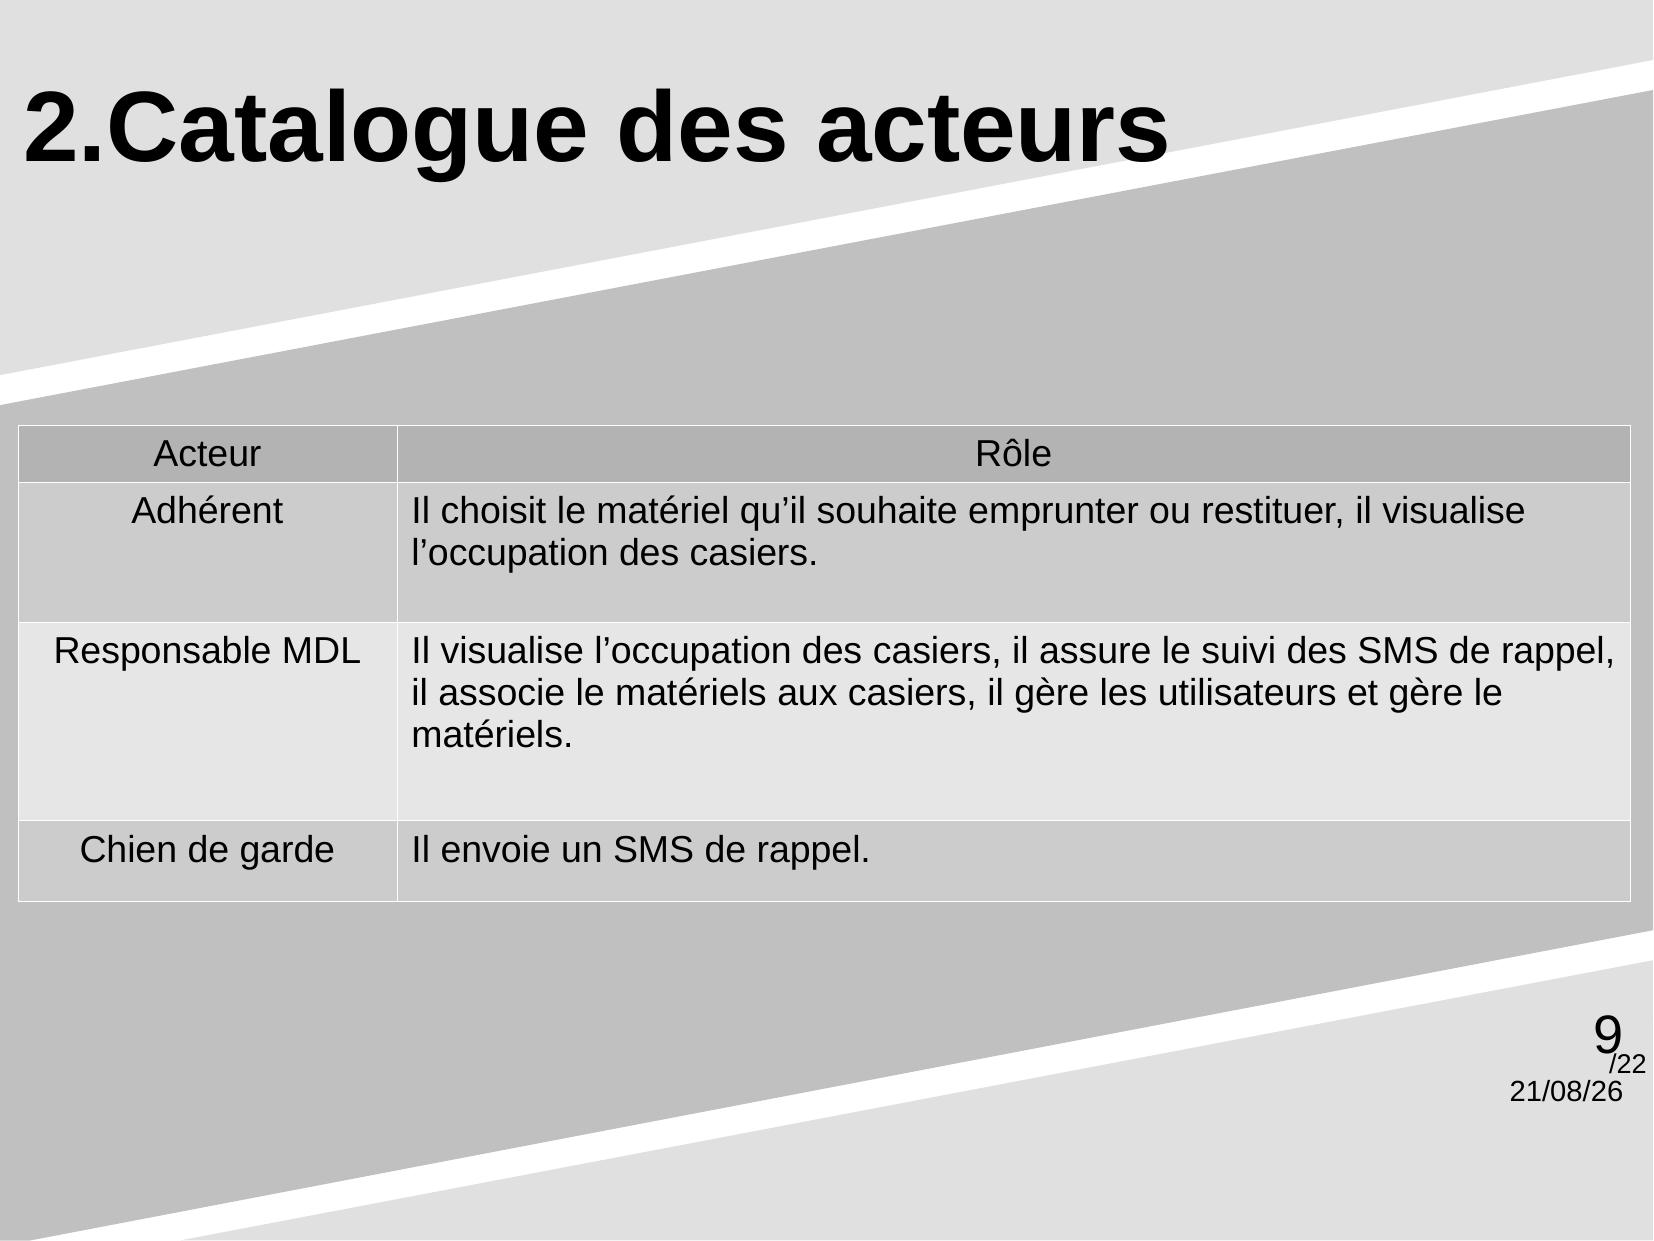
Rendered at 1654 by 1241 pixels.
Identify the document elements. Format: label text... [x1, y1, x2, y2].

table_cell Il visualise l’occupation des casiers, il assure le suivi des SMS de rappel, il associe le matériels aux casiers, il gère les utilisateurs et gère le matériels. [398, 623, 1630, 820]
table_cell Il envoie un SMS de rappel. [398, 821, 1630, 901]
table_cell Chien de garde [19, 821, 397, 901]
table_cell Adhérent [19, 483, 397, 622]
table_header Rôle [398, 426, 1630, 482]
text_box /22 [1594, 1041, 1653, 1087]
table_cell Responsable MDL [19, 623, 397, 820]
table_header Acteur [19, 426, 397, 482]
table_cell Il choisit le matériel qu’il souhaite emprunter ou restituer, il visualise l’occupation des casiers. [398, 483, 1630, 622]
title 2.Catalogue des acteurs [23, 23, 1512, 231]
